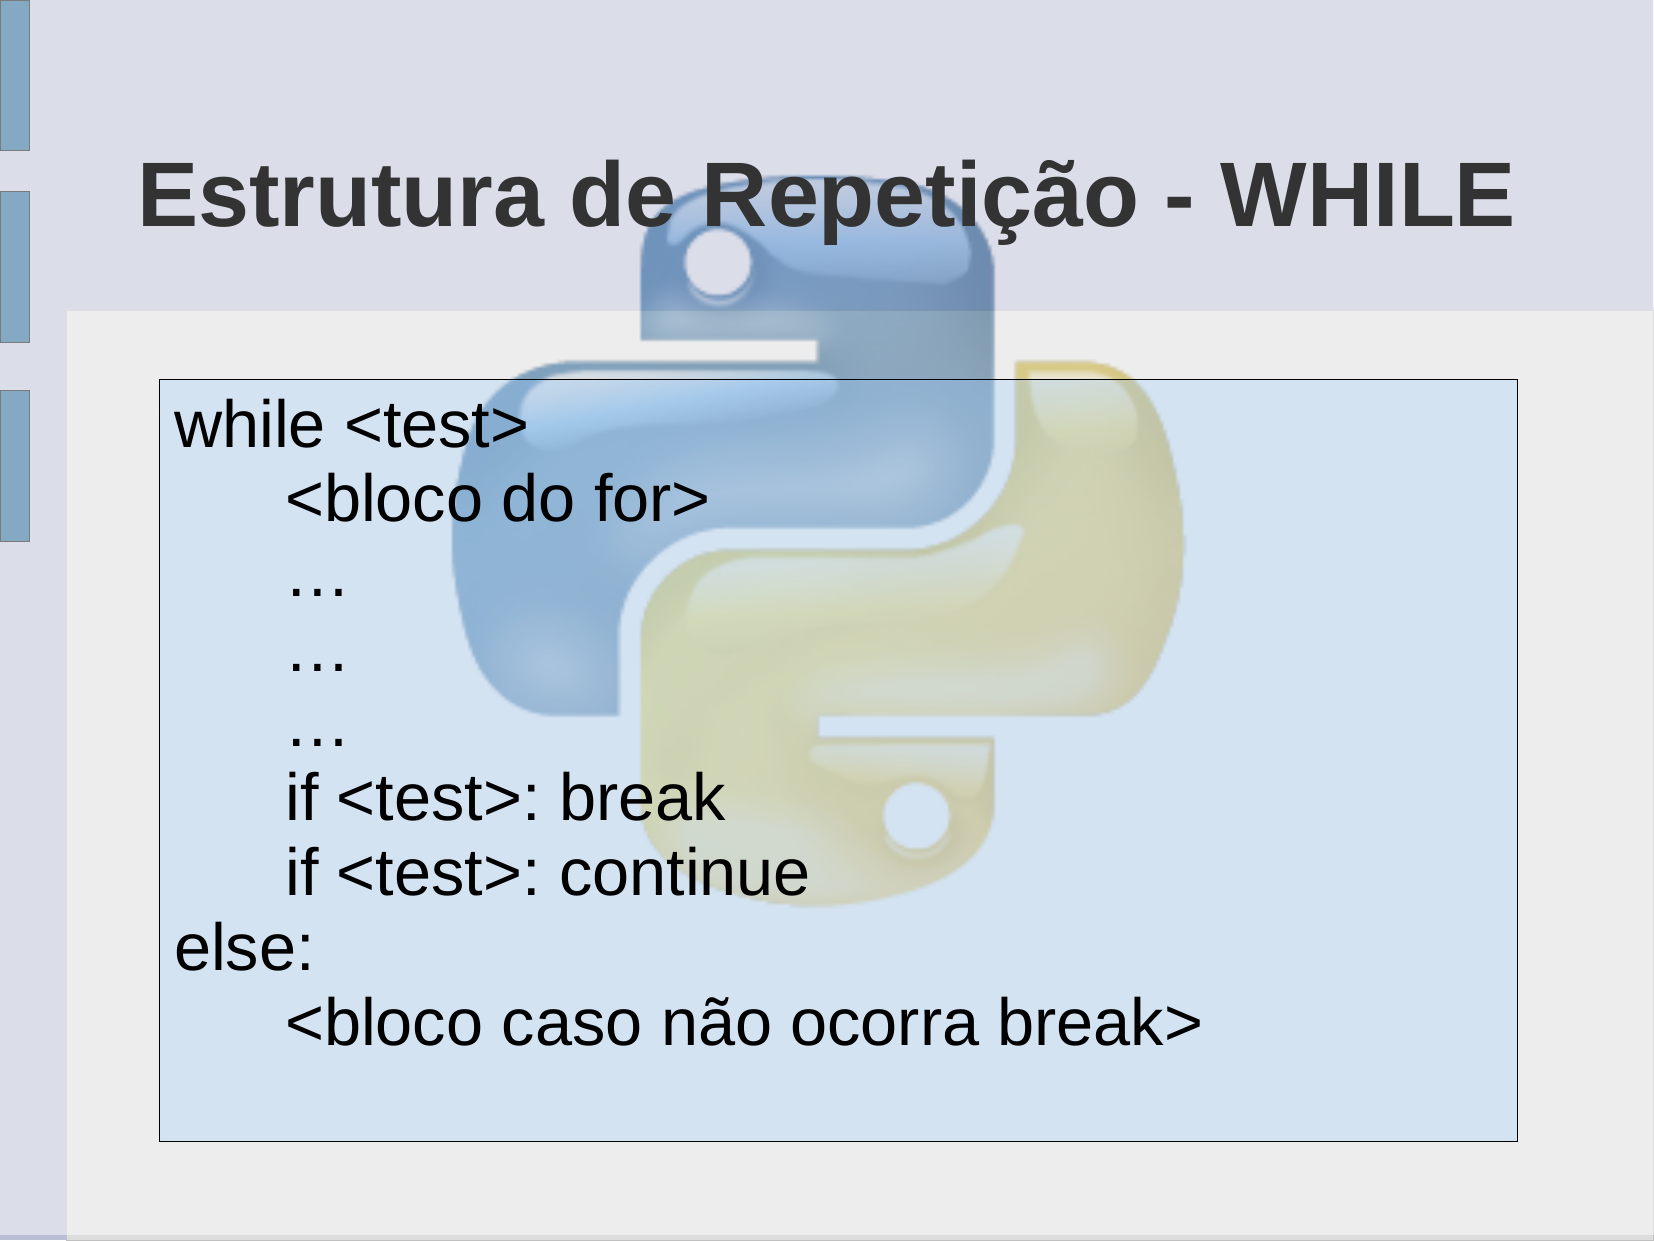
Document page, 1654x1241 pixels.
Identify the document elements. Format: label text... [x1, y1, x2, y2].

picture [0, 0, 1654, 1235]
text_box while <test> <bloco do for> … … … if <test>: break if <test>: continue else: <bloco caso não ocorra break> [159, 379, 1518, 1142]
title Estrutura de Repetição - WHILE [121, 91, 1534, 299]
